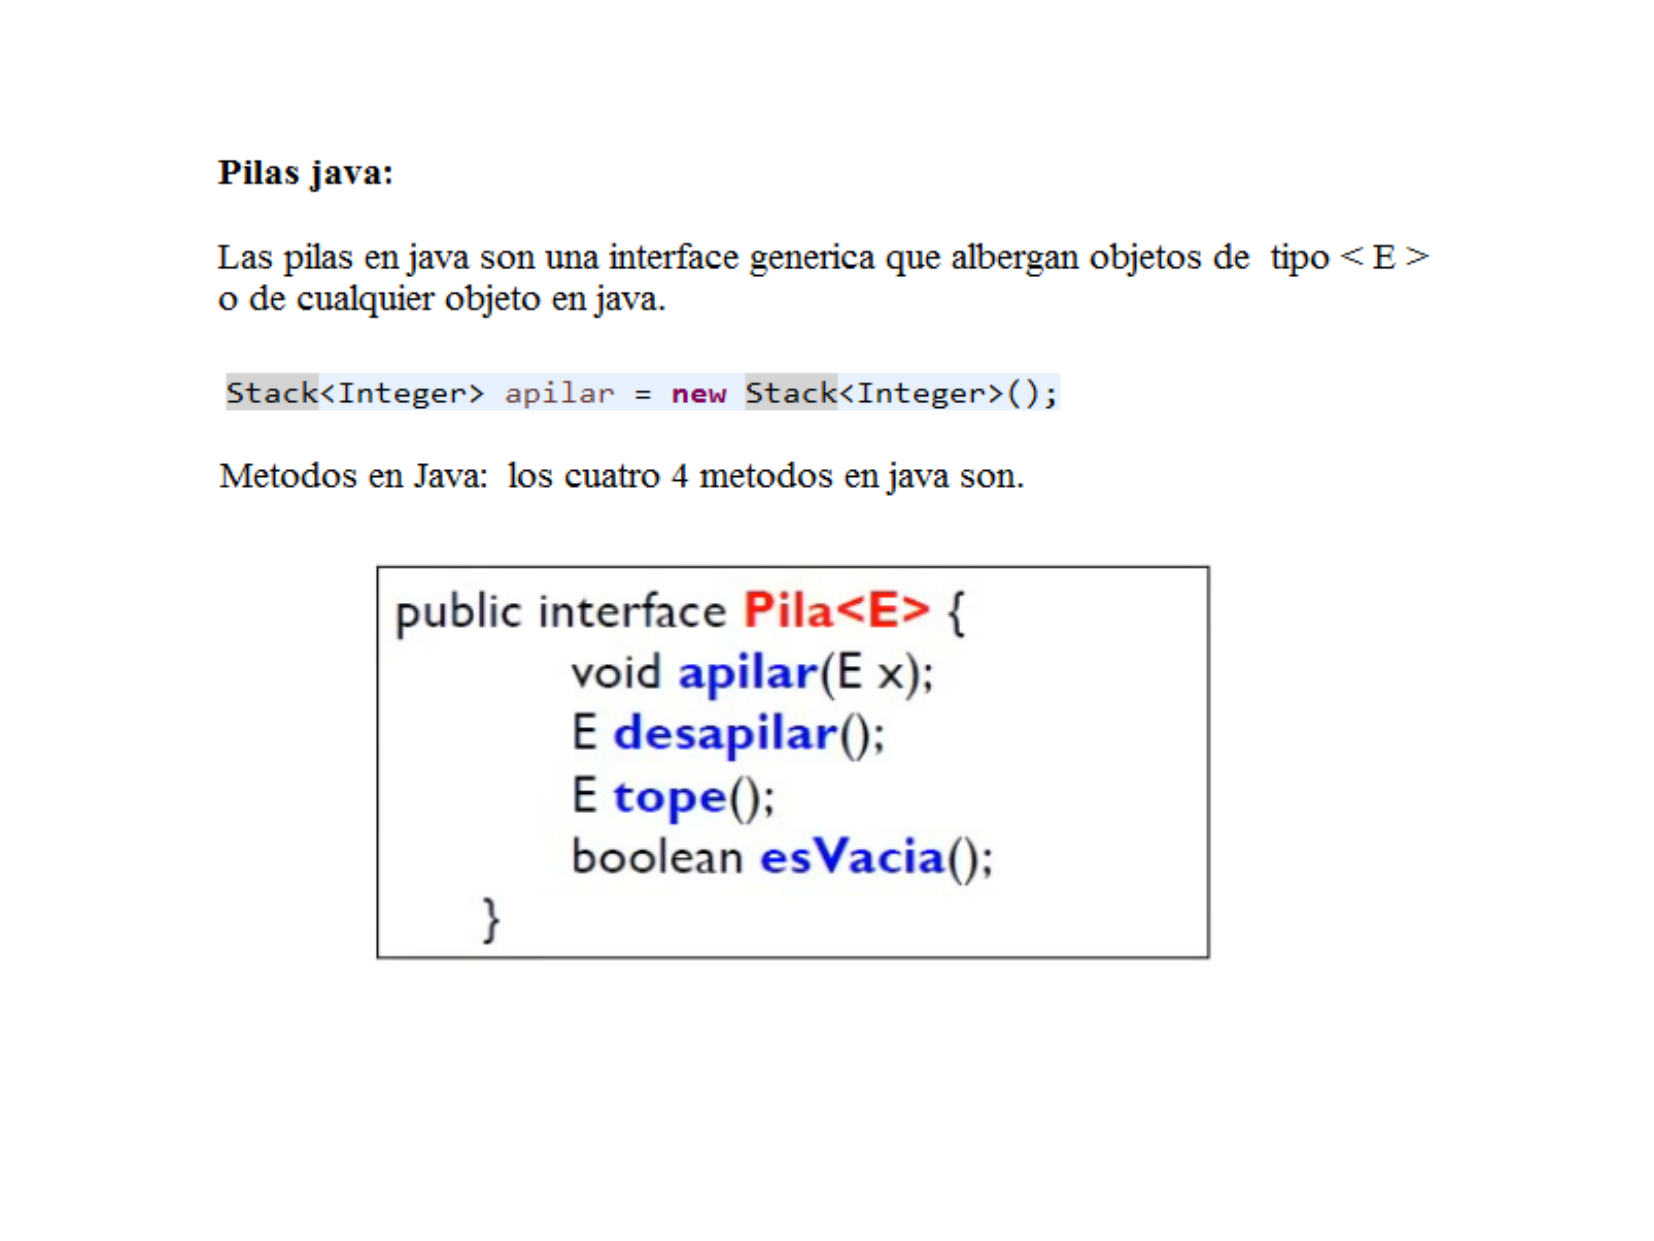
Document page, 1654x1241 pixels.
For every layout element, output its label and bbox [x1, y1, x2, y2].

picture [206, 147, 1477, 1063]
